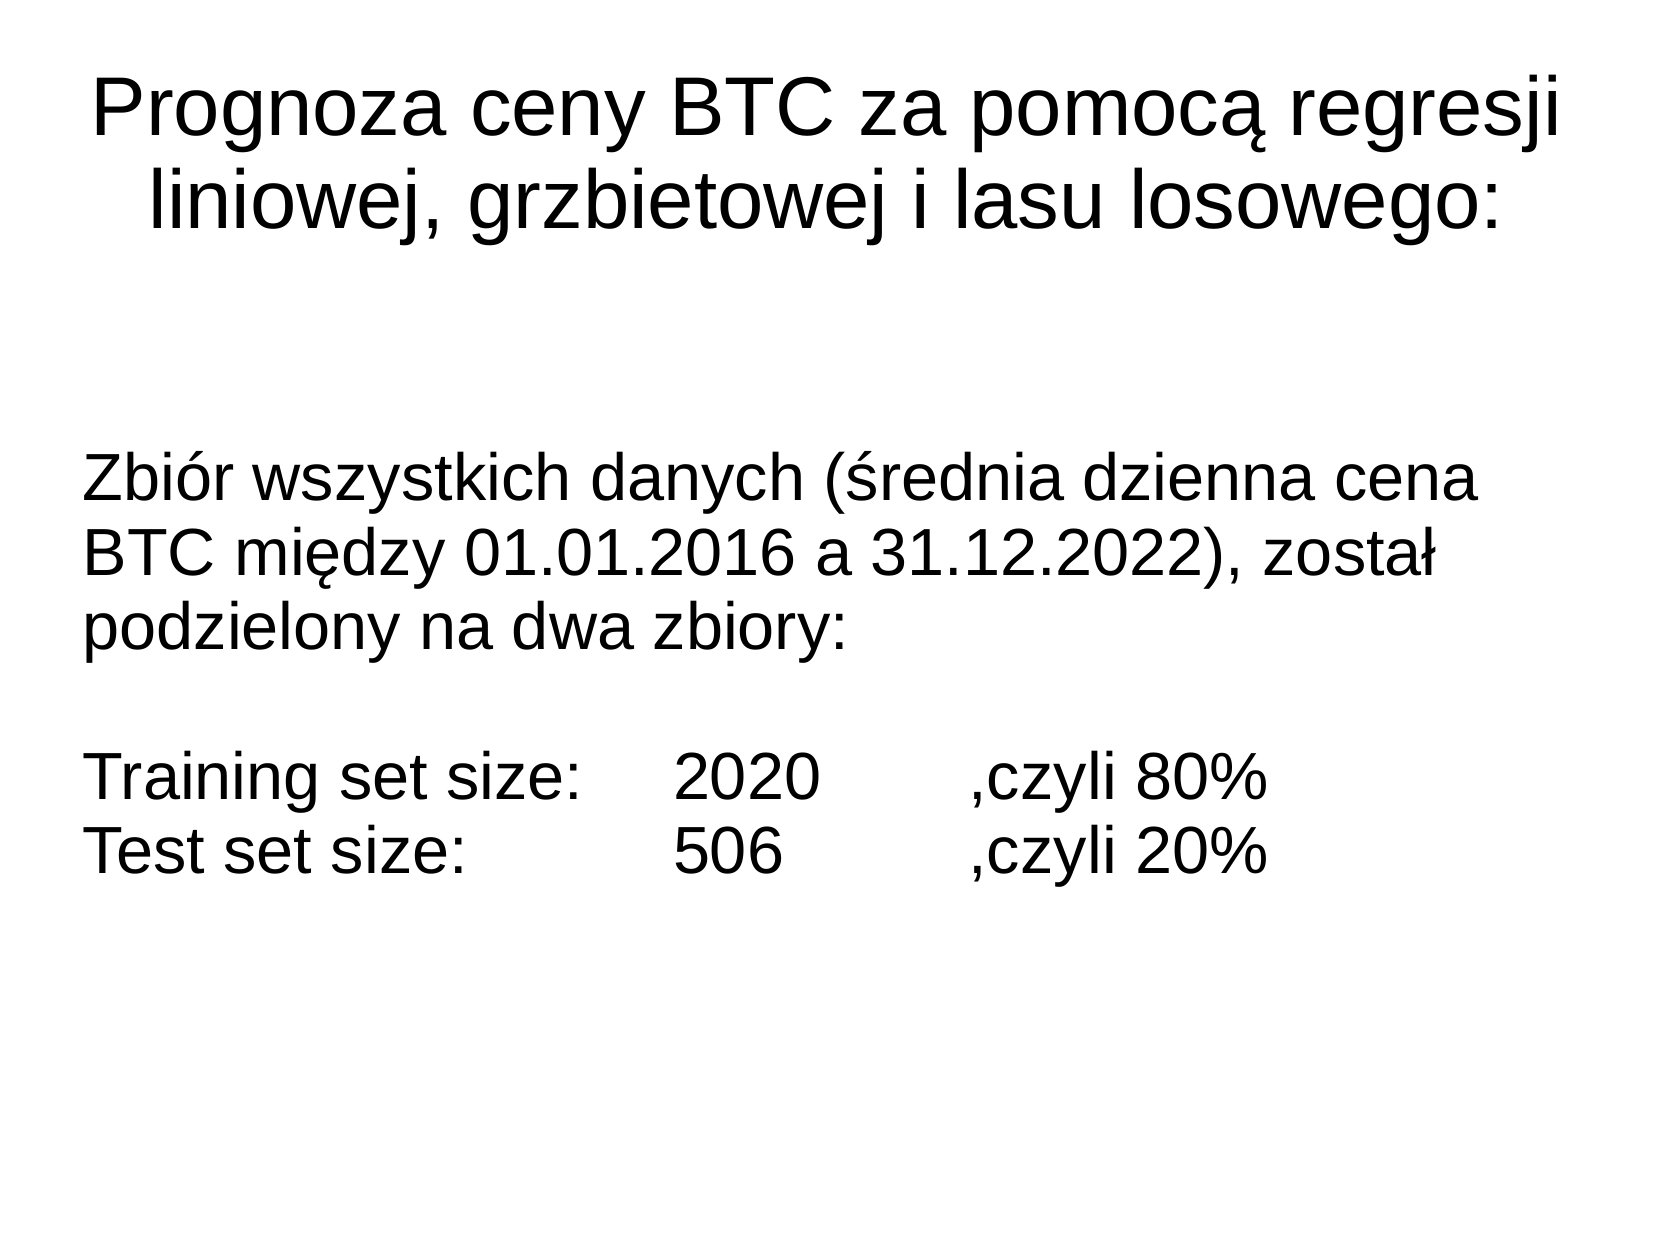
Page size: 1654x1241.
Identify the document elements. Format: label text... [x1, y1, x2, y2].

title Prognoza ceny BTC za pomocą regresji liniowej, grzbietowej i lasu losowego: [82, 49, 1571, 257]
list Zbiór wszystkich danych (średnia dzienna cena BTC między 01.01.2016 a 31.12.2022), został podzielony na dwa zbiory: Training set size: 2020 ,czyli 80% Test set size: 506 ,czyli 20% [82, 290, 1571, 1109]
